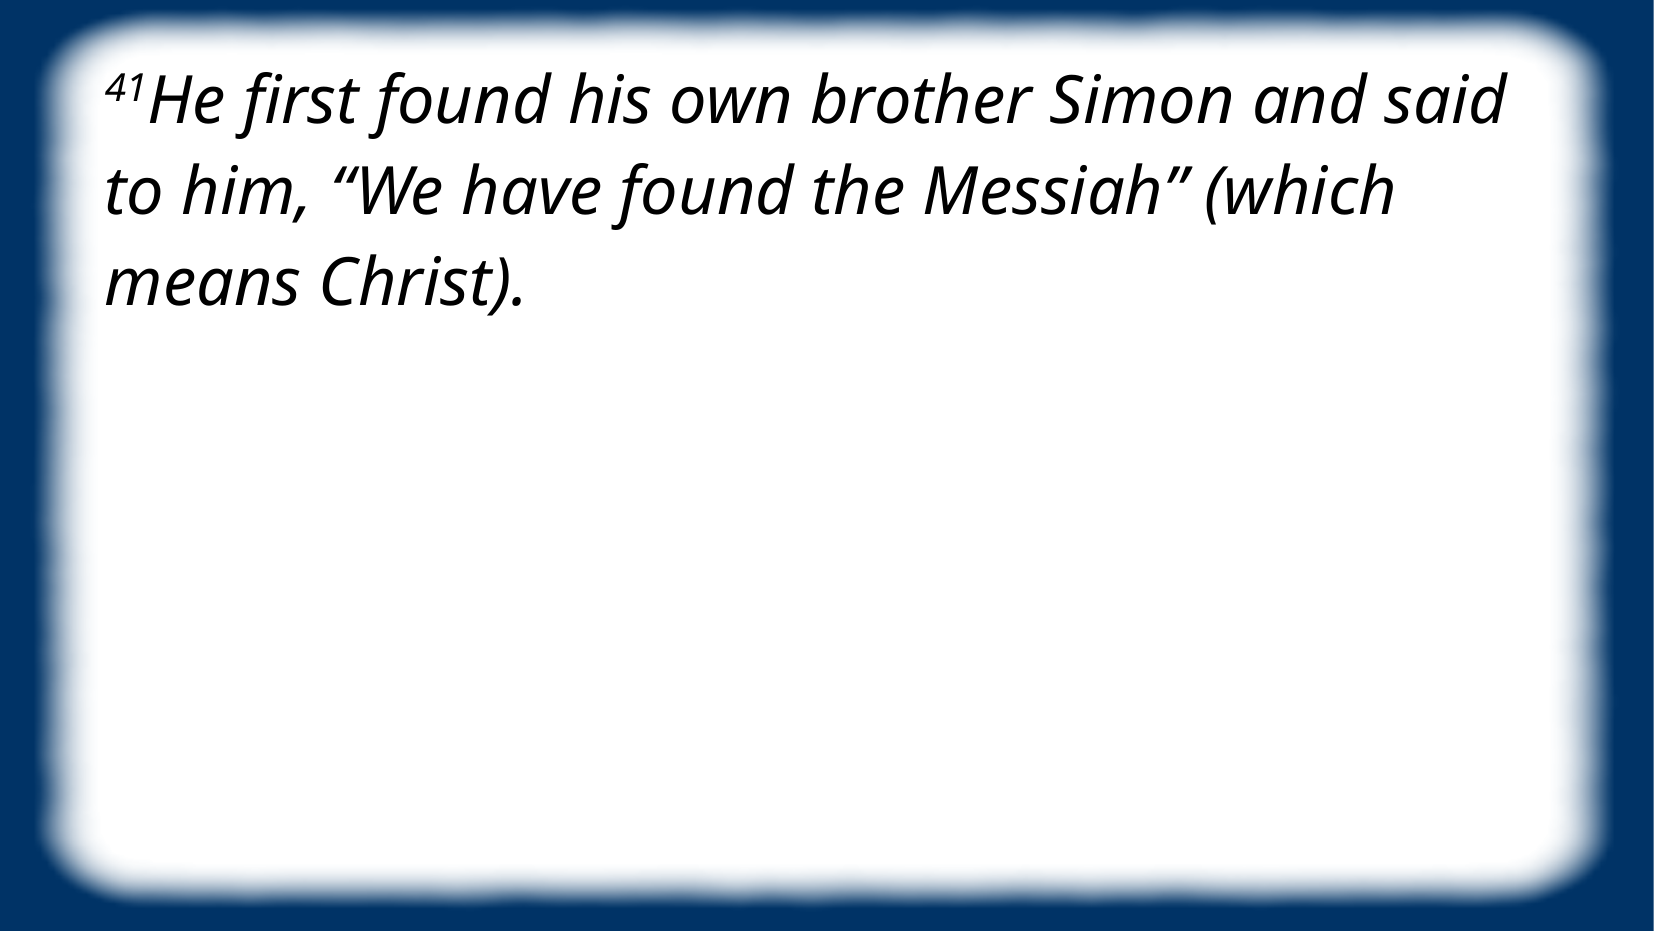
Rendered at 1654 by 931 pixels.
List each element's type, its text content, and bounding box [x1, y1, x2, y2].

text_box 41He first found his own brother Simon and said to him, “We have found the Messiah” (which means Christ). [90, 45, 1561, 327]
picture [0, 0, 1654, 931]
